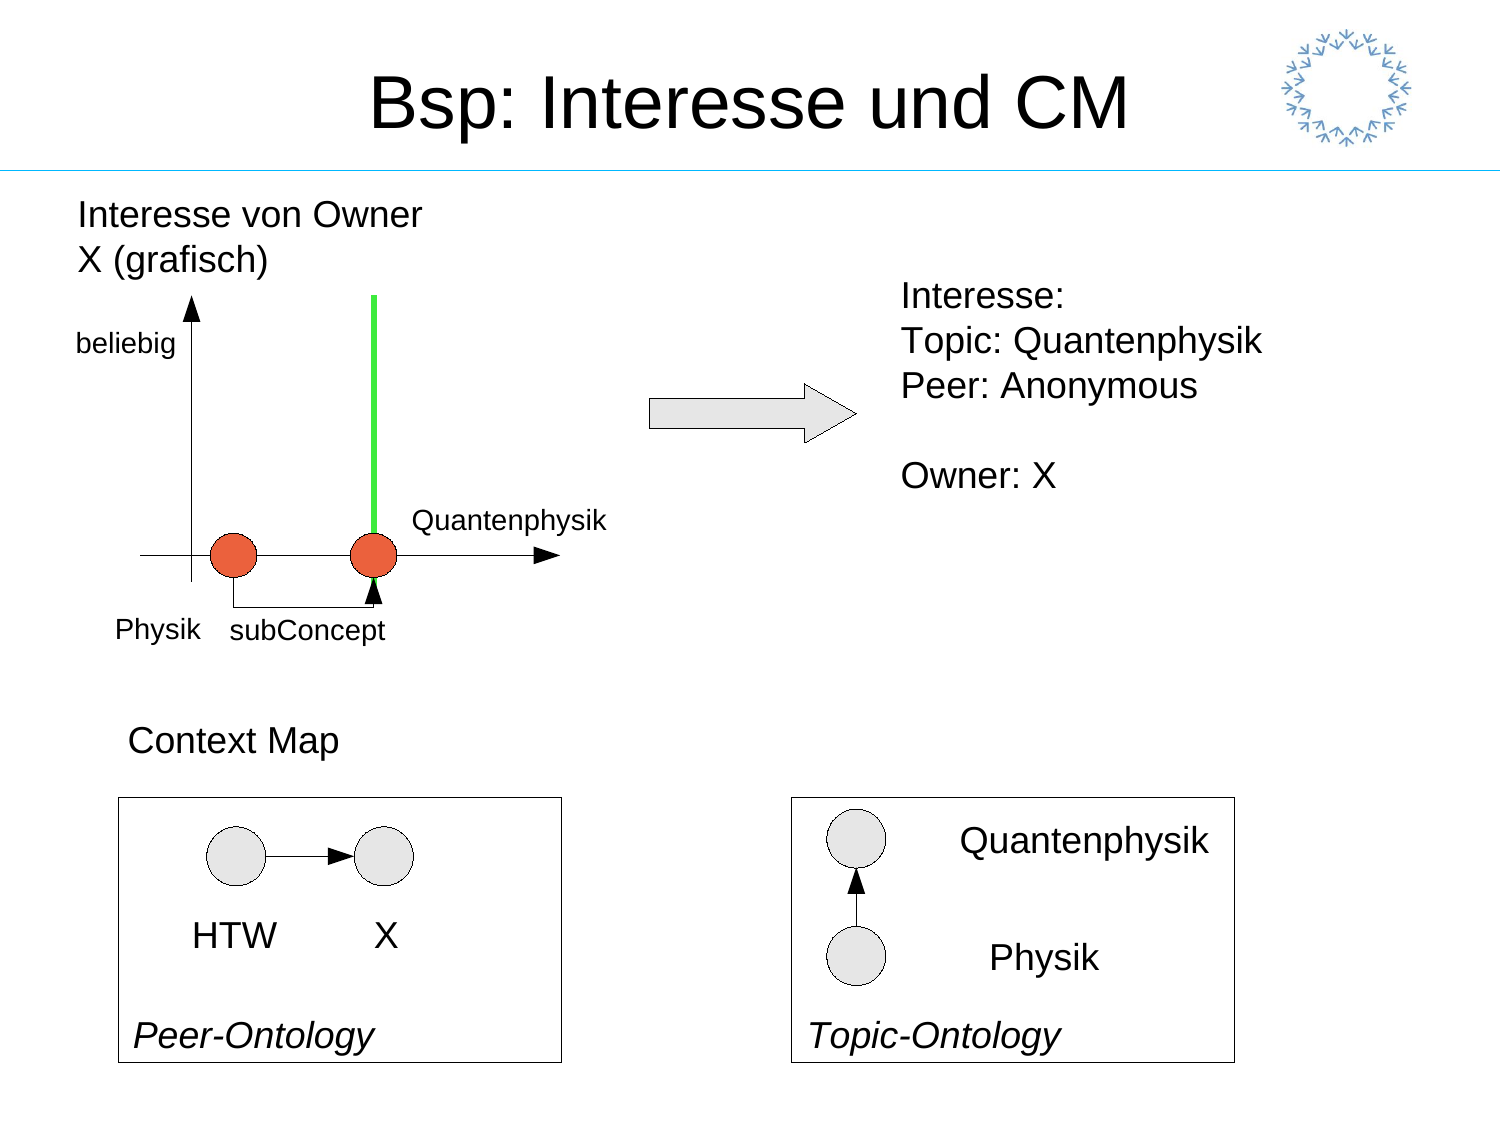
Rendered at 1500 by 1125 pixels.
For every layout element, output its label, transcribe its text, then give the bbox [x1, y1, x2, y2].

title Bsp: Interesse und CM [75, 57, 1426, 148]
text_box Interesse: Topic: Quantenphysik Peer: Anonymous Owner: X [885, 263, 1278, 504]
text_box [649, 383, 857, 443]
text_box [826, 926, 886, 986]
text_box HTW [177, 903, 293, 964]
picture [1281, 29, 1412, 57]
text_box Physik [100, 603, 214, 654]
text_box [354, 826, 414, 886]
text_box beliebig [60, 317, 192, 368]
text_box Interesse von Owner X (grafisch) [62, 183, 473, 288]
text_box Physik [974, 925, 1114, 986]
text_box X [358, 903, 414, 1022]
text_box Quantenphysik [944, 808, 1224, 869]
text_box Quantenphysik [396, 493, 622, 544]
text_box [350, 533, 397, 578]
text_box Peer-Ontology [118, 1003, 389, 1064]
text_box [210, 533, 257, 578]
text_box Context Map [112, 708, 355, 769]
text_box Topic-Ontology [792, 1003, 1076, 1063]
text_box [826, 809, 886, 869]
text_box subConcept [214, 603, 401, 654]
text_box [206, 826, 266, 886]
